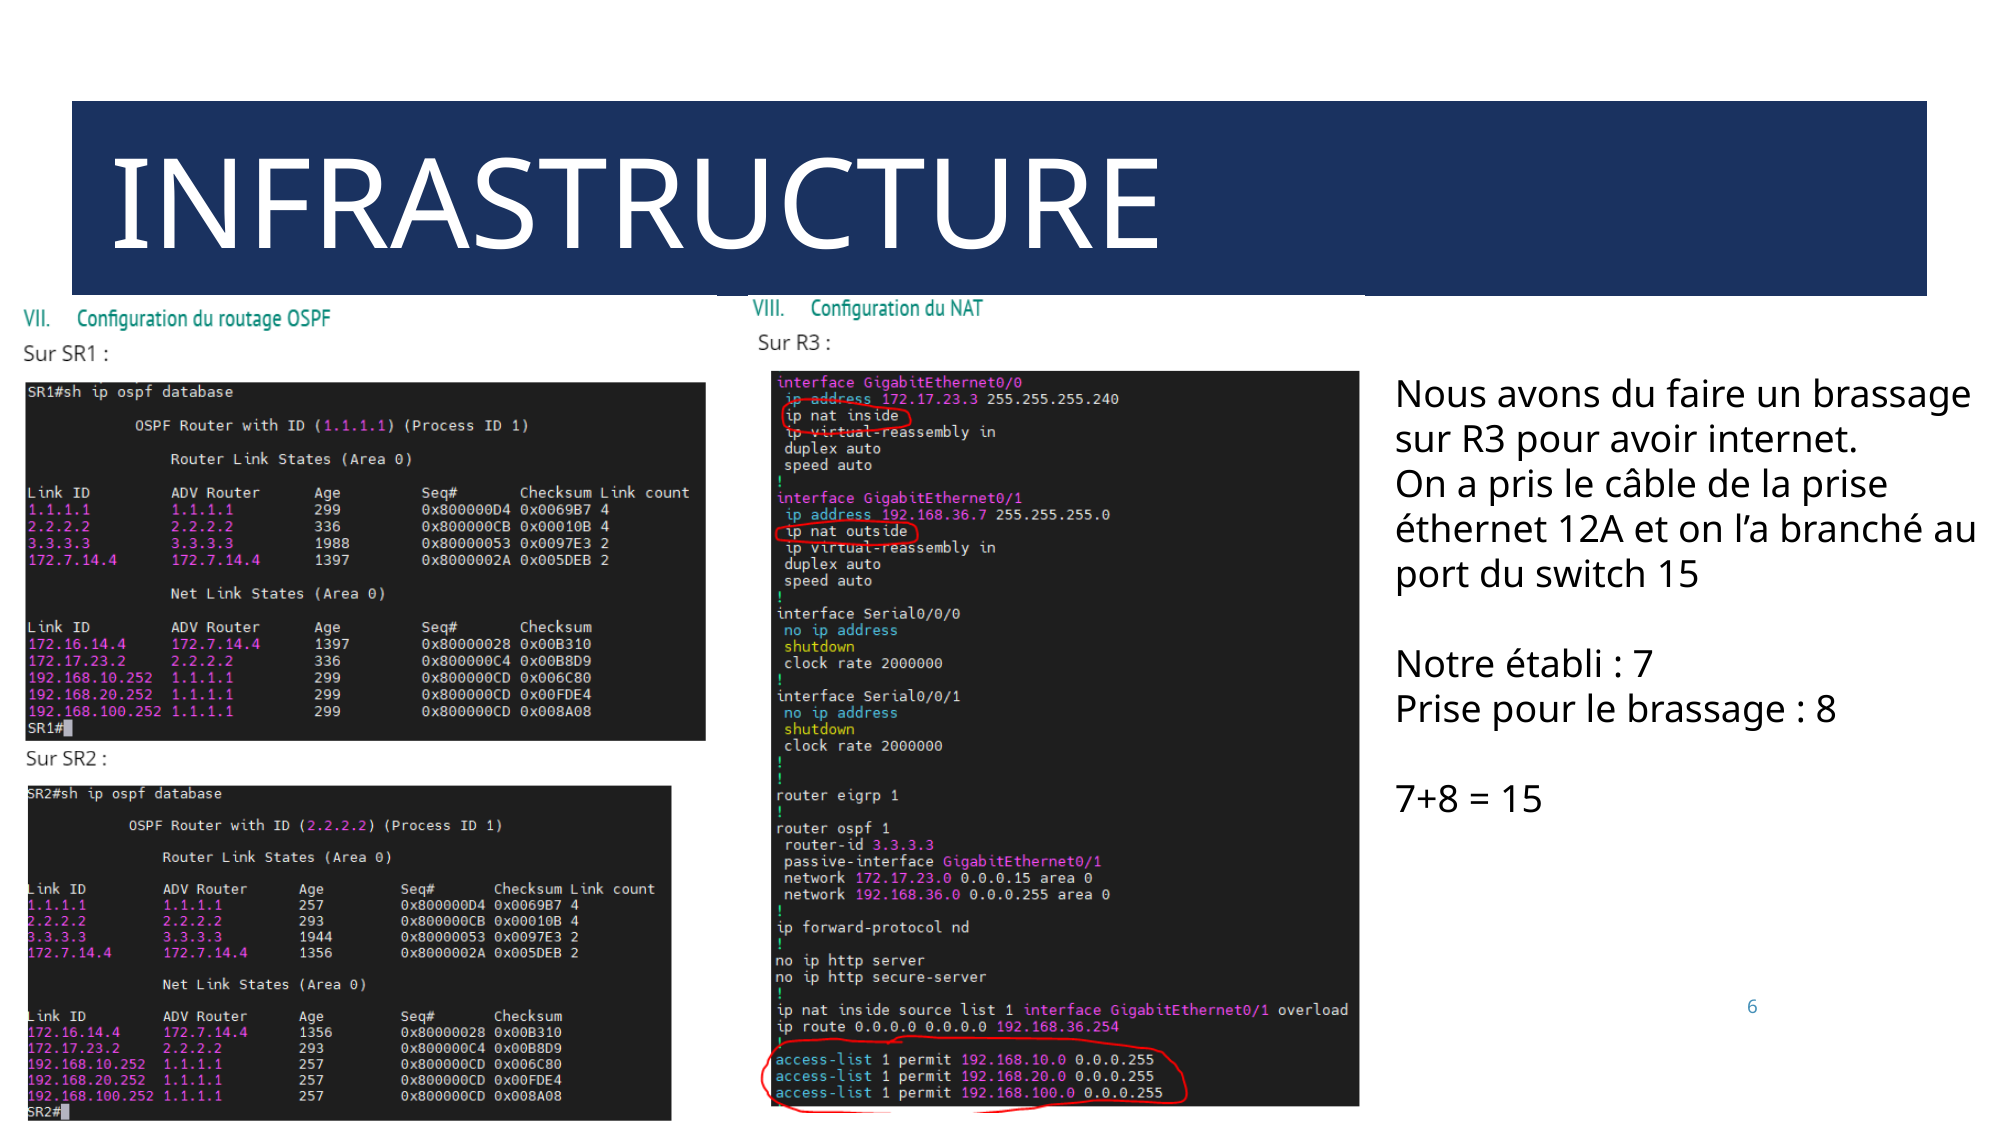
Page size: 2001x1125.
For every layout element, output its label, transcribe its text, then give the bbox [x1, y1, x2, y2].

picture [748, 295, 1365, 1114]
title INFRAstructure [95, 115, 1905, 282]
slide_number 6 [1732, 977, 1905, 1037]
text_box Nous avons du faire un brassage sur R3 pour avoir internet. On a pris le câble de la prise éthernet 12A et on l’a branché au port du switch 15 Notre établi : 7 Prise pour le brassage : 8 7+8 = 15 [1379, 363, 1997, 844]
picture [11, 295, 717, 1125]
